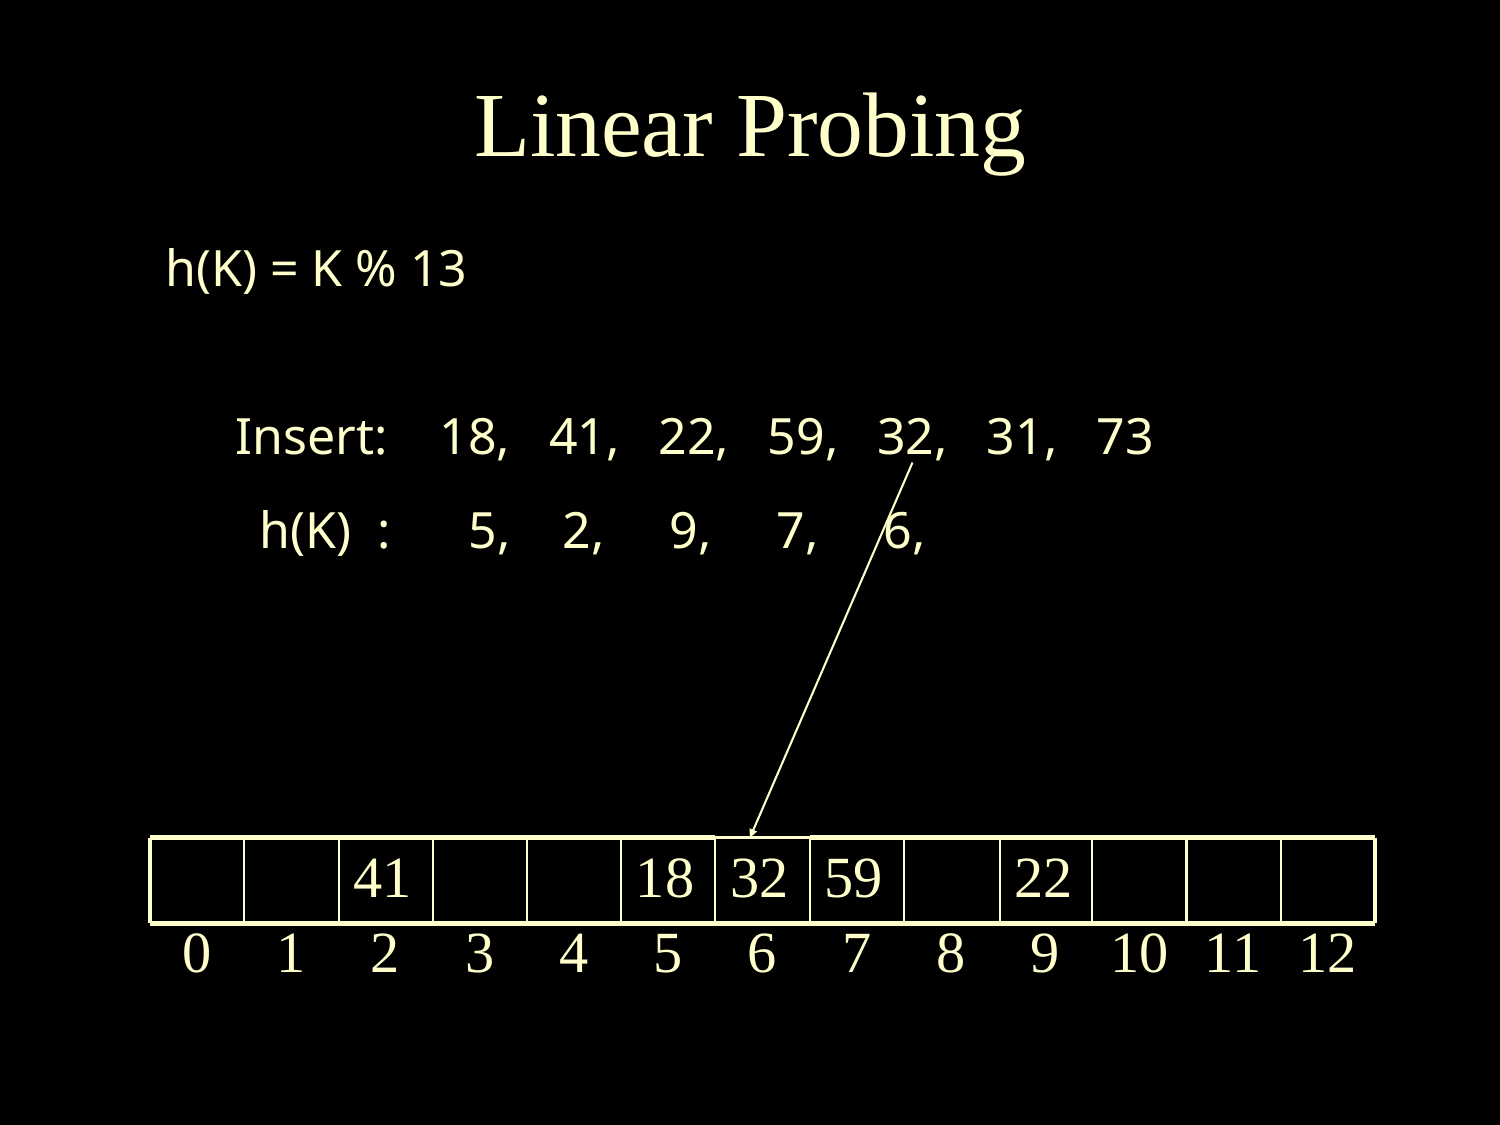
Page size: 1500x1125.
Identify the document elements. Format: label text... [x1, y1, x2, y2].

text_box 6 [716, 912, 810, 998]
text_box 41 [340, 840, 432, 912]
text_box h(K) : 5, 2, 9, 7, 6, [867, 487, 980, 572]
text_box 11 [1187, 912, 1281, 998]
text_box 0 [150, 912, 245, 998]
text_box 5 [622, 912, 716, 998]
text_box 1 [245, 912, 339, 998]
text_box 4 [527, 912, 622, 998]
text_box 7 [810, 912, 904, 998]
text_box 3 [433, 912, 527, 998]
text_box 2 [339, 912, 433, 998]
text_box h(K) = K % 13 [150, 224, 483, 309]
text_box 32 [716, 839, 809, 912]
text_box 59 [811, 840, 903, 912]
text_box 12 [1281, 912, 1375, 998]
text_box Insert: 18, 41, 22, 59, 32, 31, 73 [220, 392, 1169, 477]
text_box 9 [998, 912, 1093, 998]
text_box 18 [622, 840, 714, 912]
text_box 22 [1001, 840, 1091, 912]
text_box 8 [904, 912, 998, 998]
text_box 10 [1093, 912, 1187, 998]
text_box h(K) : 5, 2, 9, 7, 6, [244, 487, 900, 572]
title Linear Probing [22, 62, 1480, 188]
